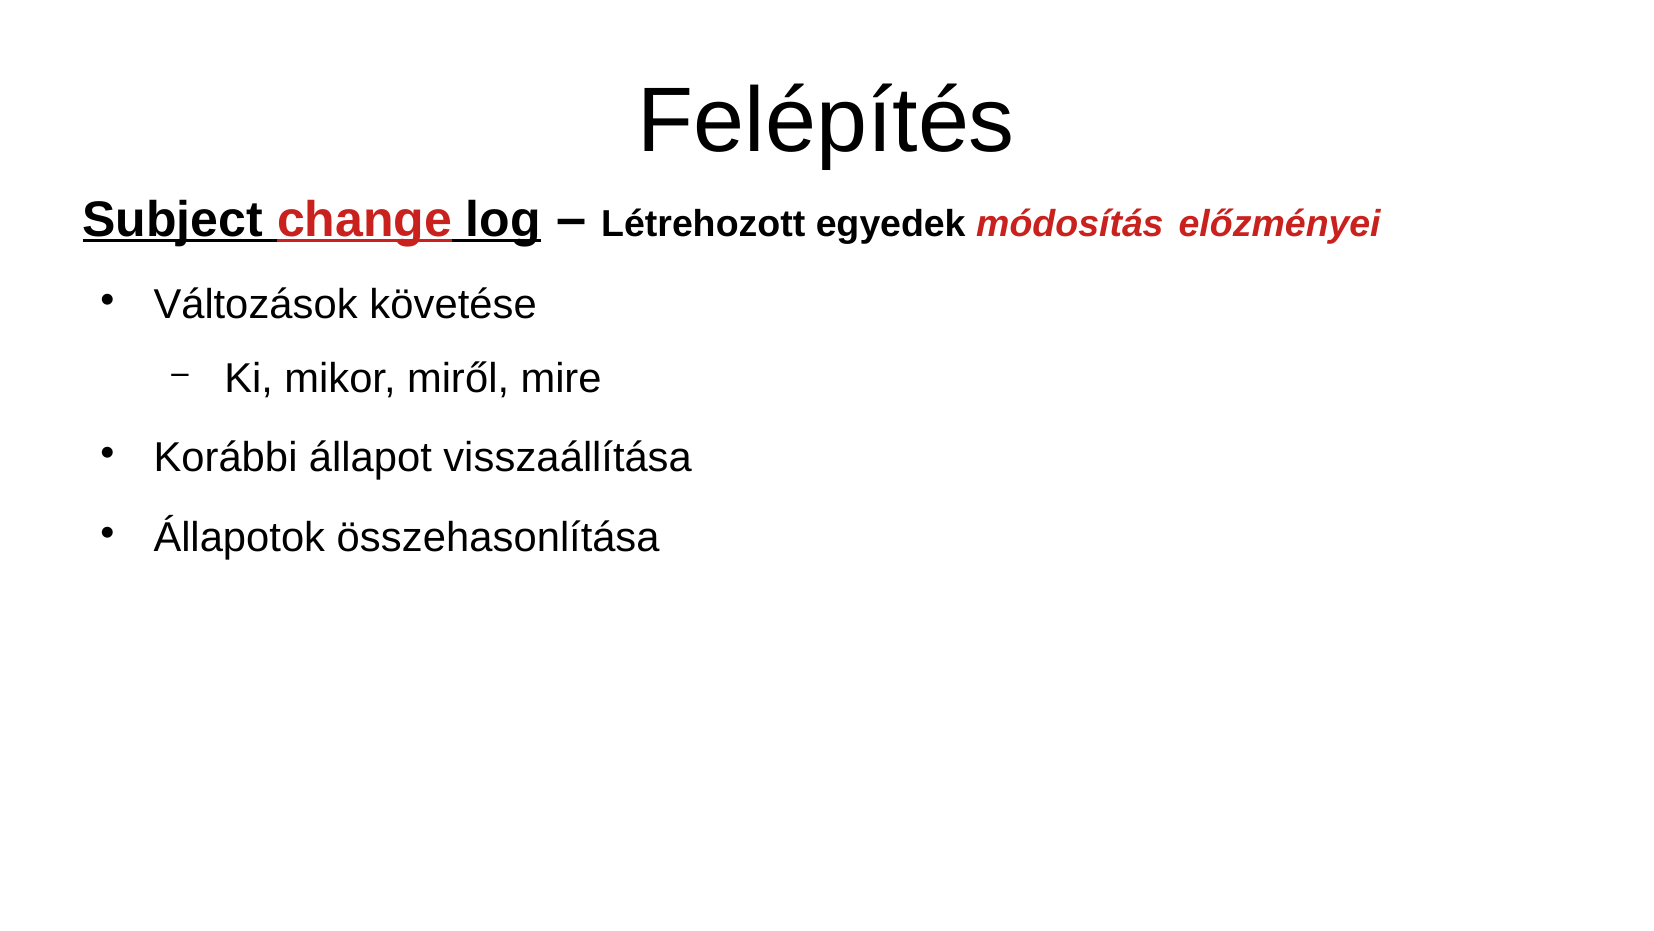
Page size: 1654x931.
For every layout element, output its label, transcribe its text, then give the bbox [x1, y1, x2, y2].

list Subject change log – Létrehozott egyedek módosítás előzményei Változások követése Ki, mikor, miről, mire Korábbi állapot visszaállítása Állapotok összehasonlítása [82, 193, 1571, 863]
title Felépítés [82, 37, 1571, 193]
